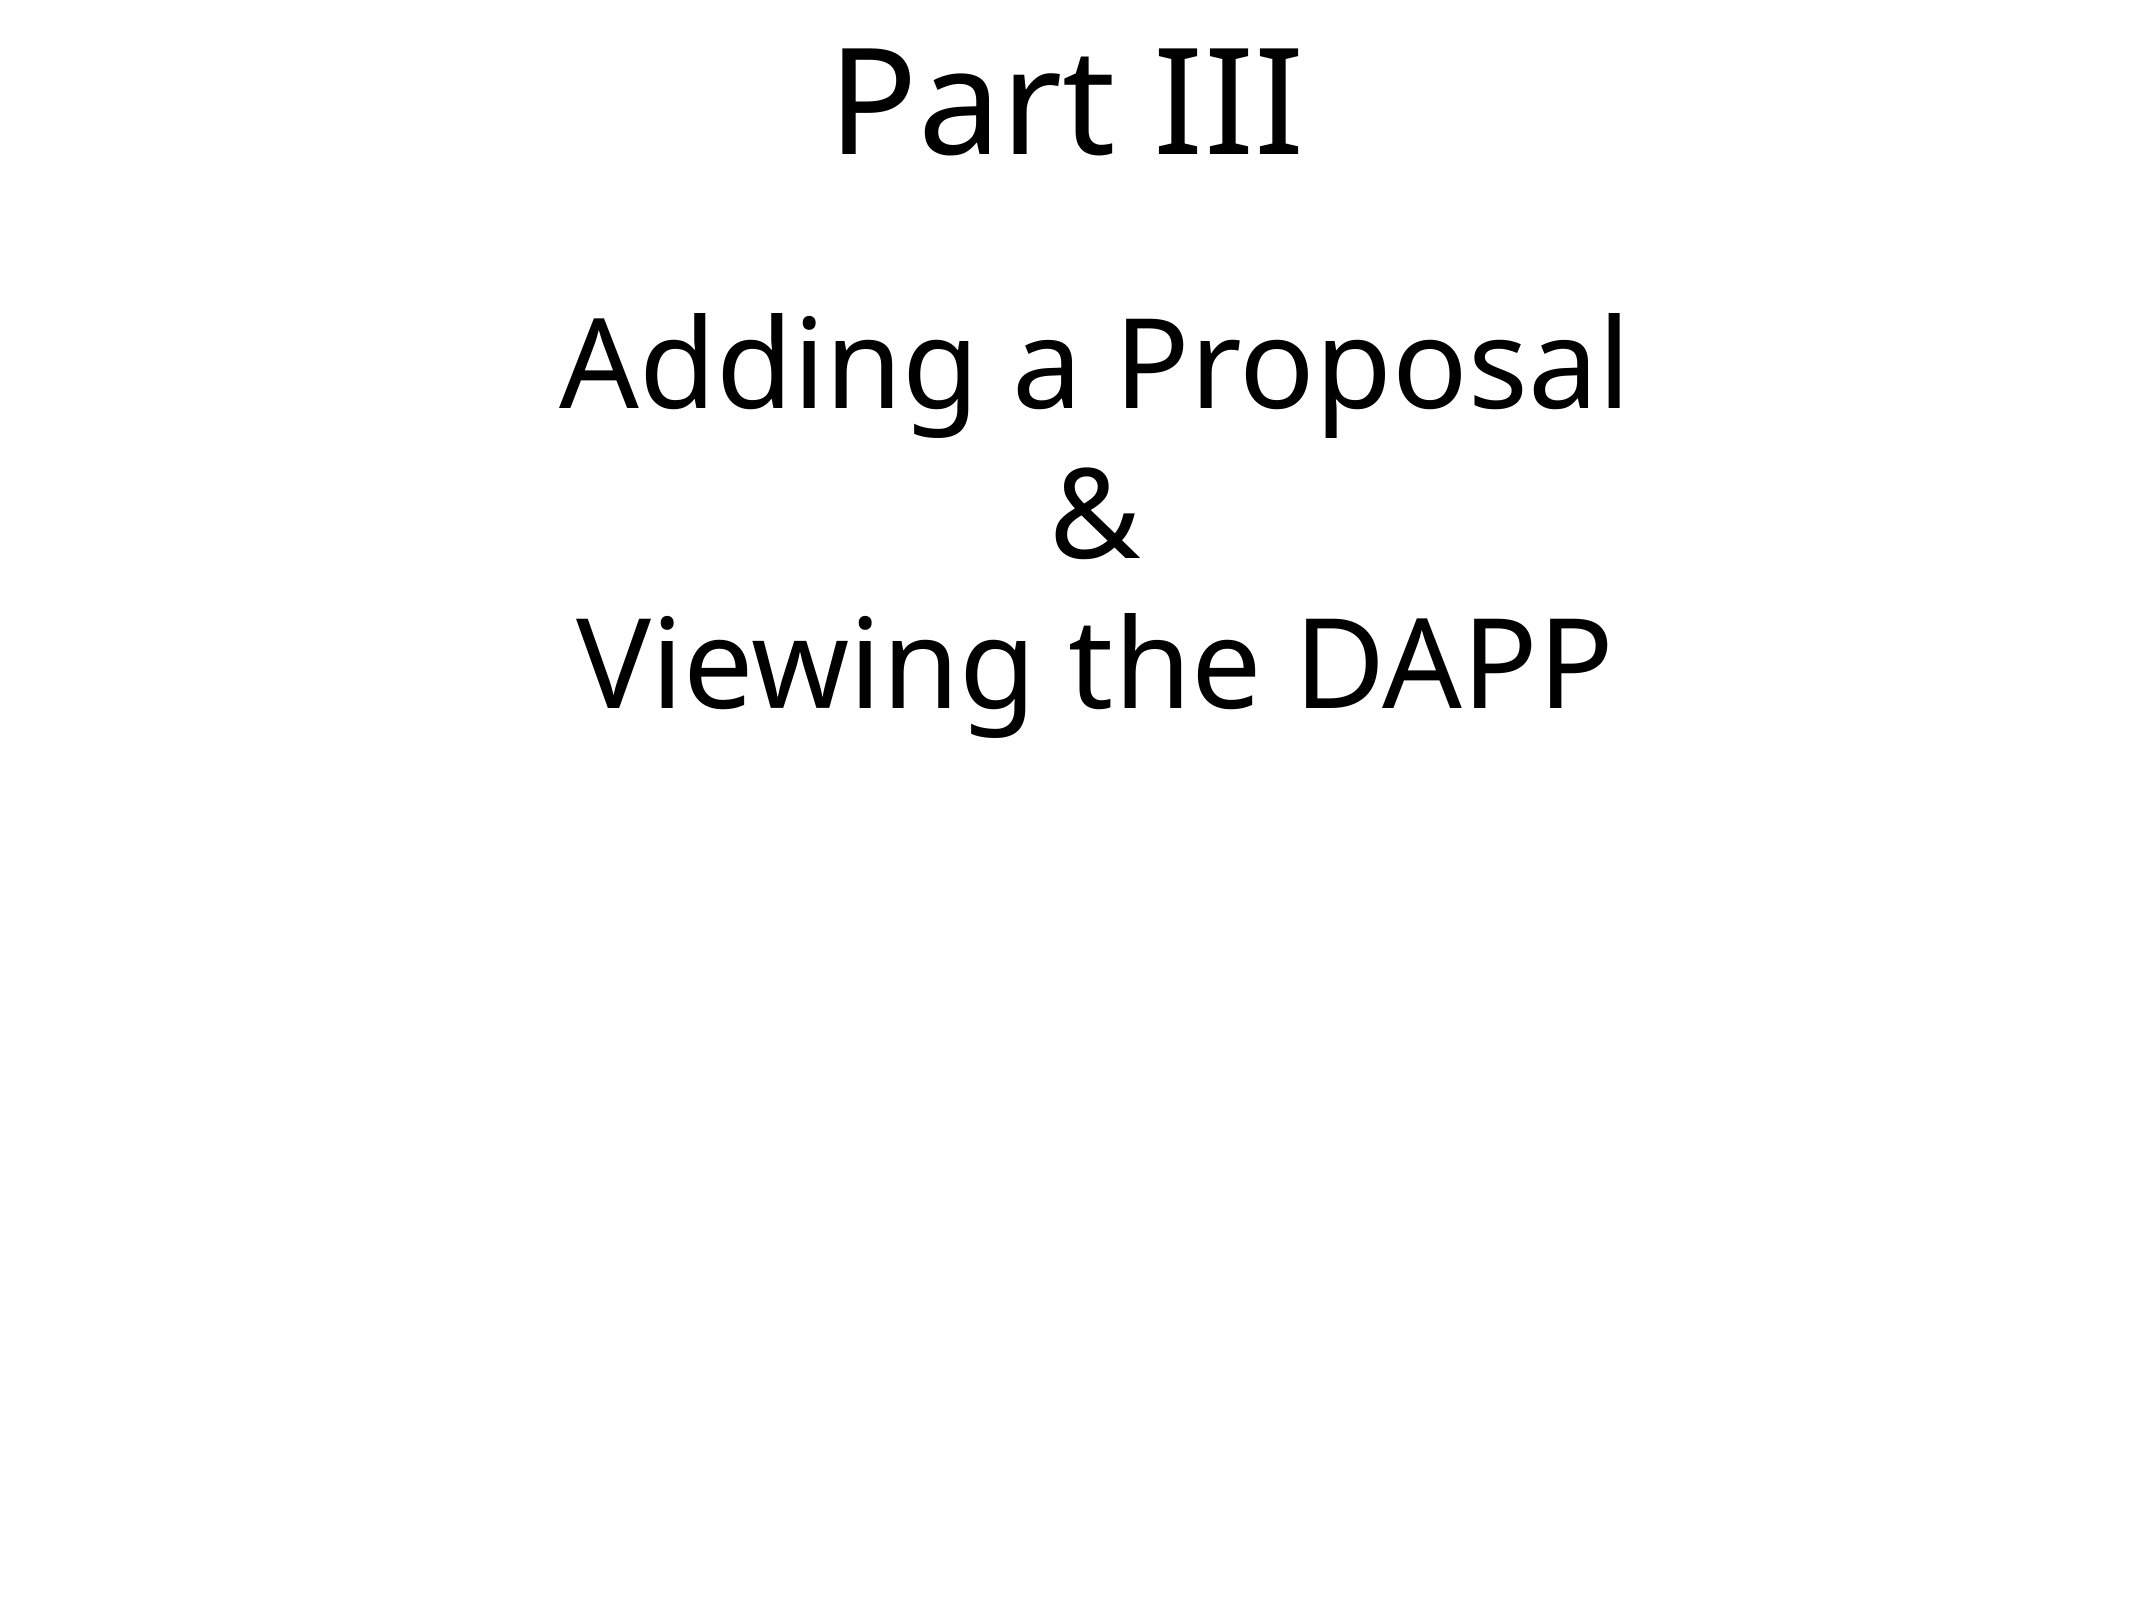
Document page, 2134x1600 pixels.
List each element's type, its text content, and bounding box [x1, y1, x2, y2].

subtitle Adding a Proposal & Viewing the DAPP [465, 275, 1758, 556]
title Part III [69, 0, 2064, 541]
